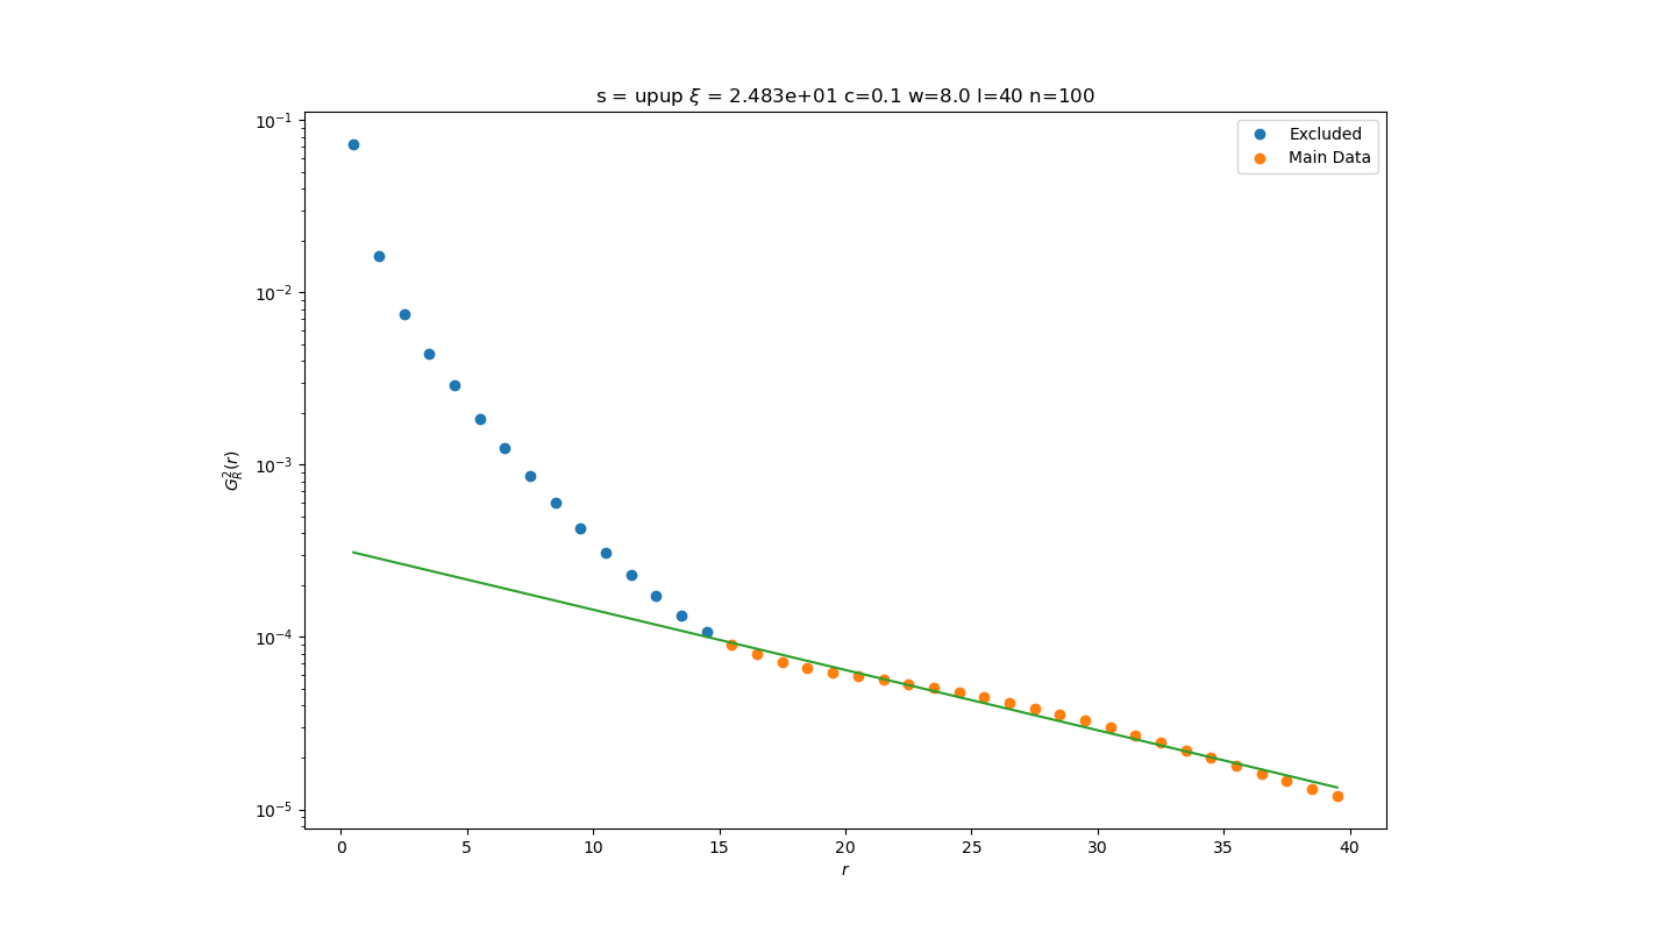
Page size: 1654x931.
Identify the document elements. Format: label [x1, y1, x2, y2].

picture [130, 0, 1526, 931]
